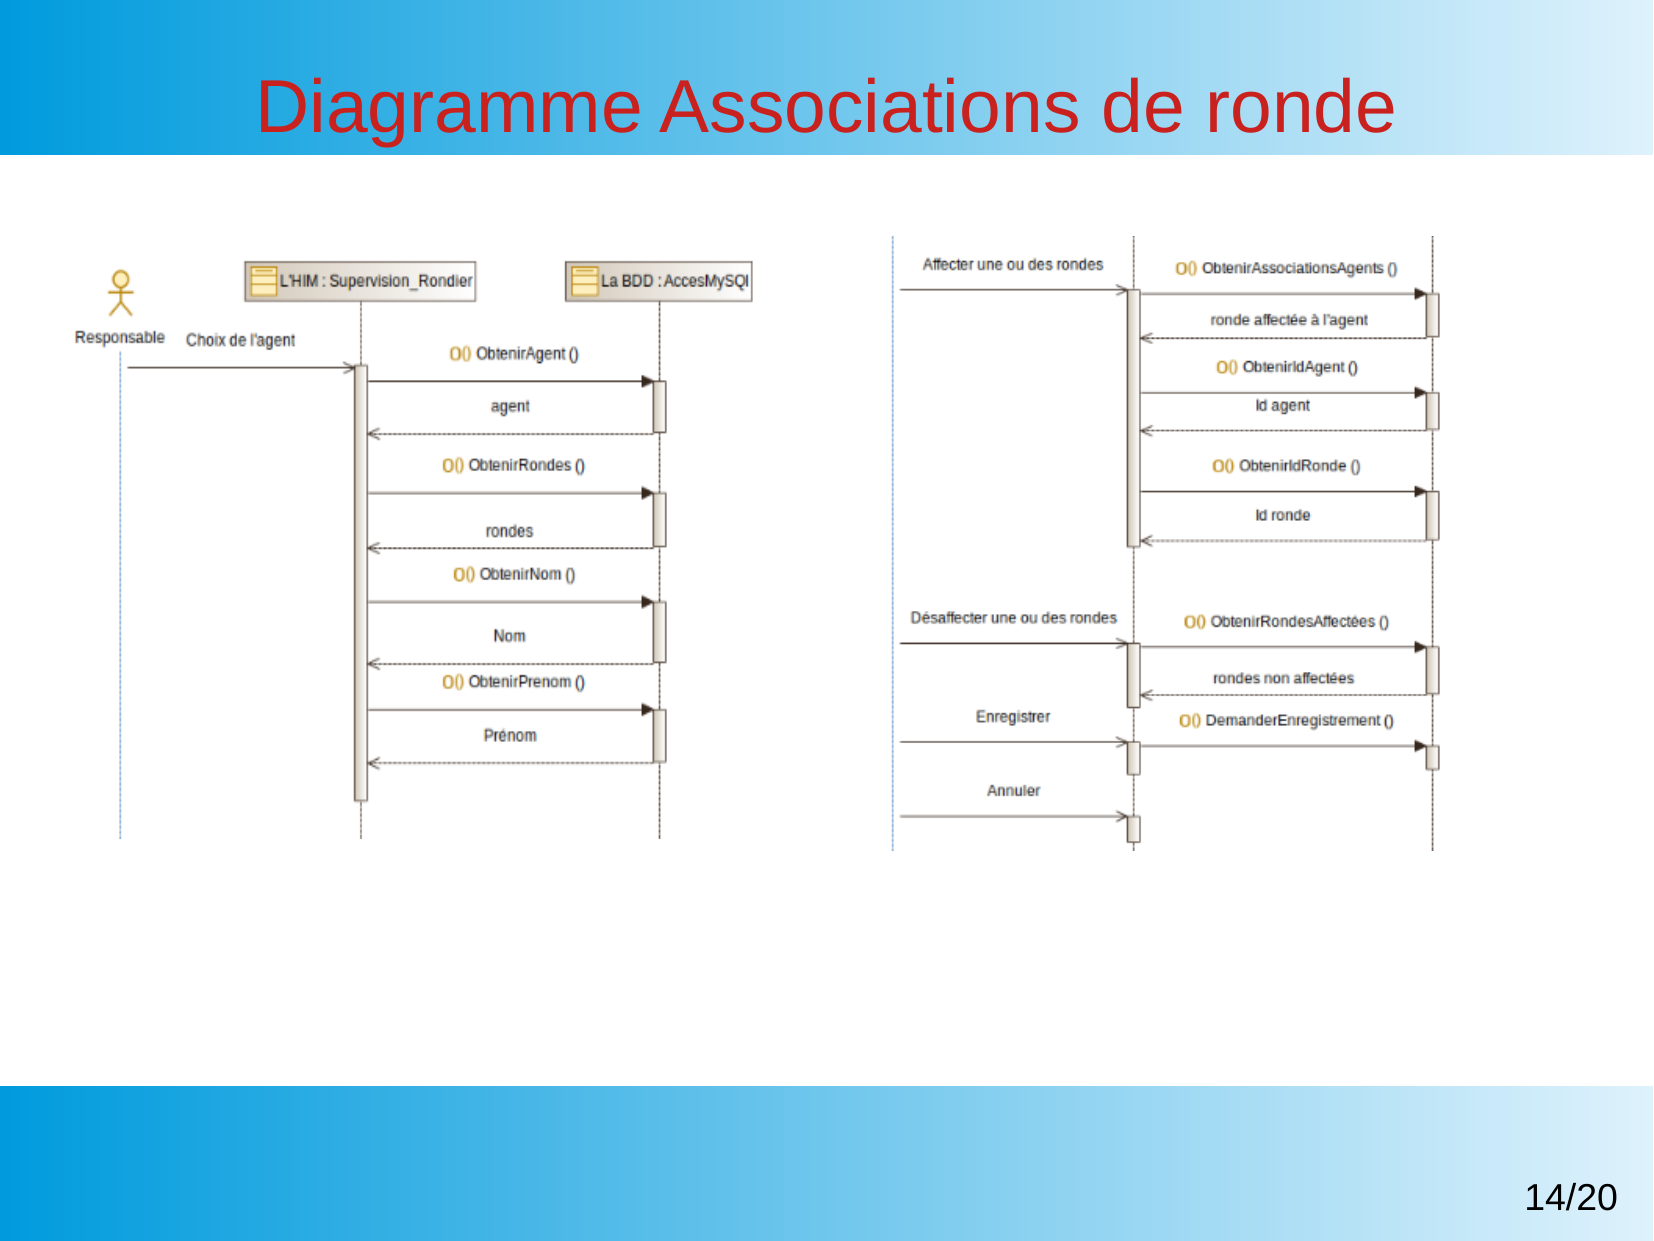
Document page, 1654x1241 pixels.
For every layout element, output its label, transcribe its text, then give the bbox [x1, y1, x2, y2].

picture [40, 253, 756, 839]
picture [850, 236, 1454, 851]
title Diagramme Associations de ronde [82, 35, 1571, 178]
text_box <numéro>/20 [1509, 1169, 1654, 1240]
